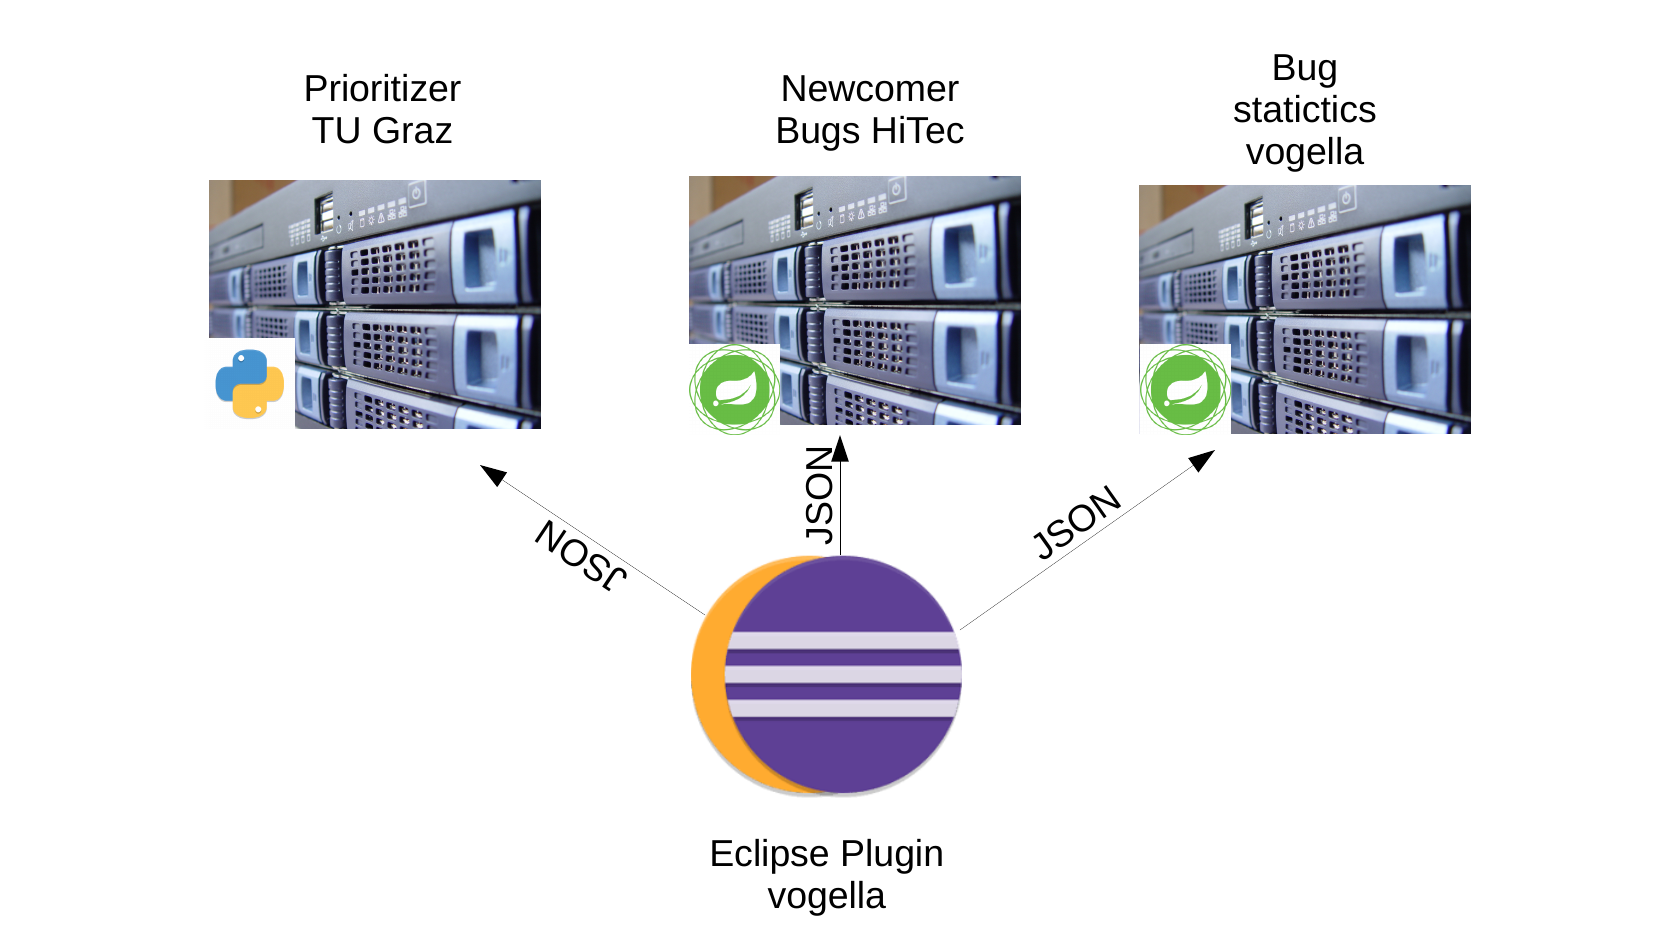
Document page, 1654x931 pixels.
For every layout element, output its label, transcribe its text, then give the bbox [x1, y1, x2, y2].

text_box Eclipse Plugin vogella [691, 825, 962, 924]
picture [1139, 185, 1471, 436]
picture [204, 180, 541, 429]
text_box Newcomer Bugs HiTec [750, 60, 991, 201]
text_box Bug statictics vogella [1200, 39, 1411, 181]
picture [689, 176, 1021, 436]
picture [691, 539, 962, 811]
text_box Prioritizer TU Graz [285, 60, 481, 201]
